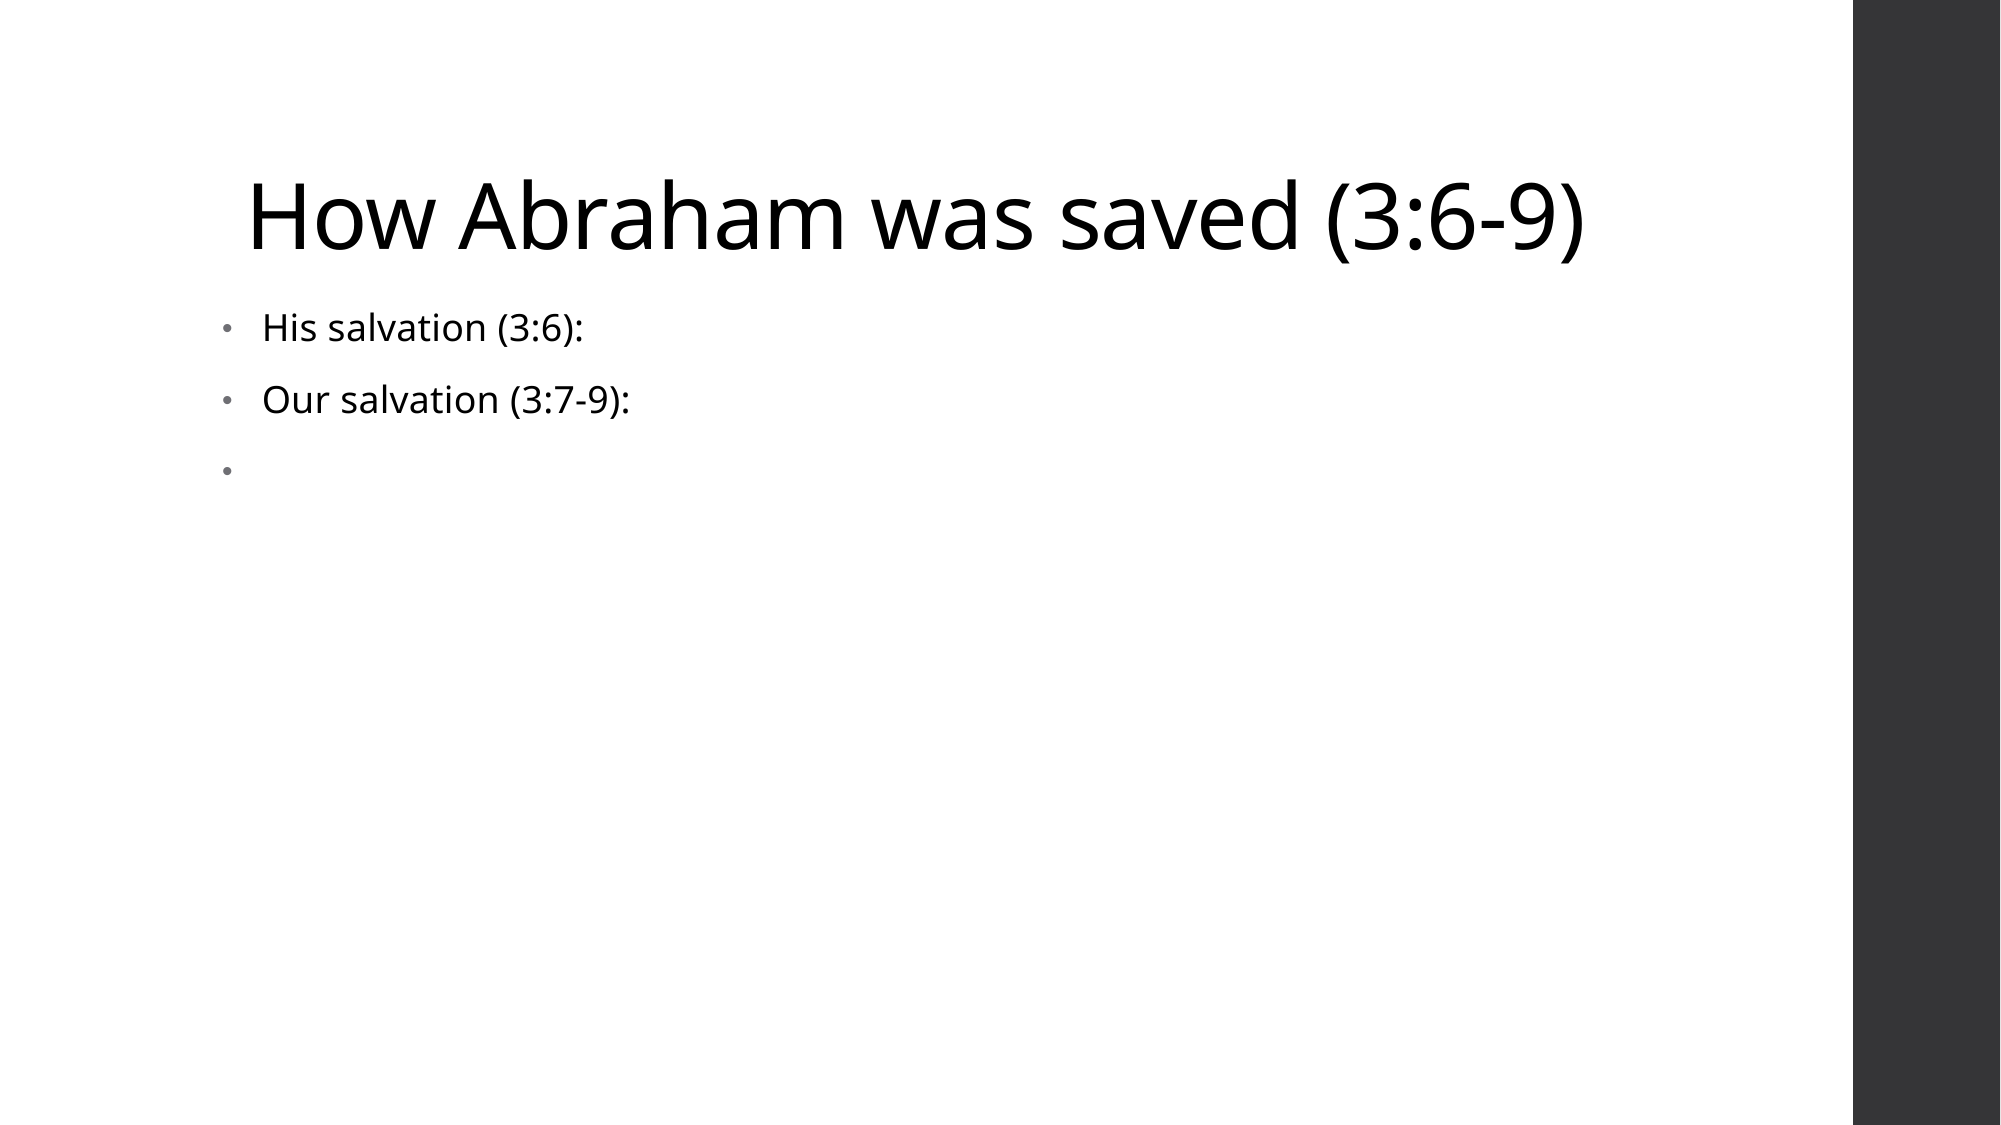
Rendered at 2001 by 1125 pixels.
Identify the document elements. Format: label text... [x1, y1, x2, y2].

list His salvation (3:6): Our salvation (3:7-9): [206, 299, 1617, 1014]
title How Abraham was saved (3:6-9) [206, 60, 1797, 278]
